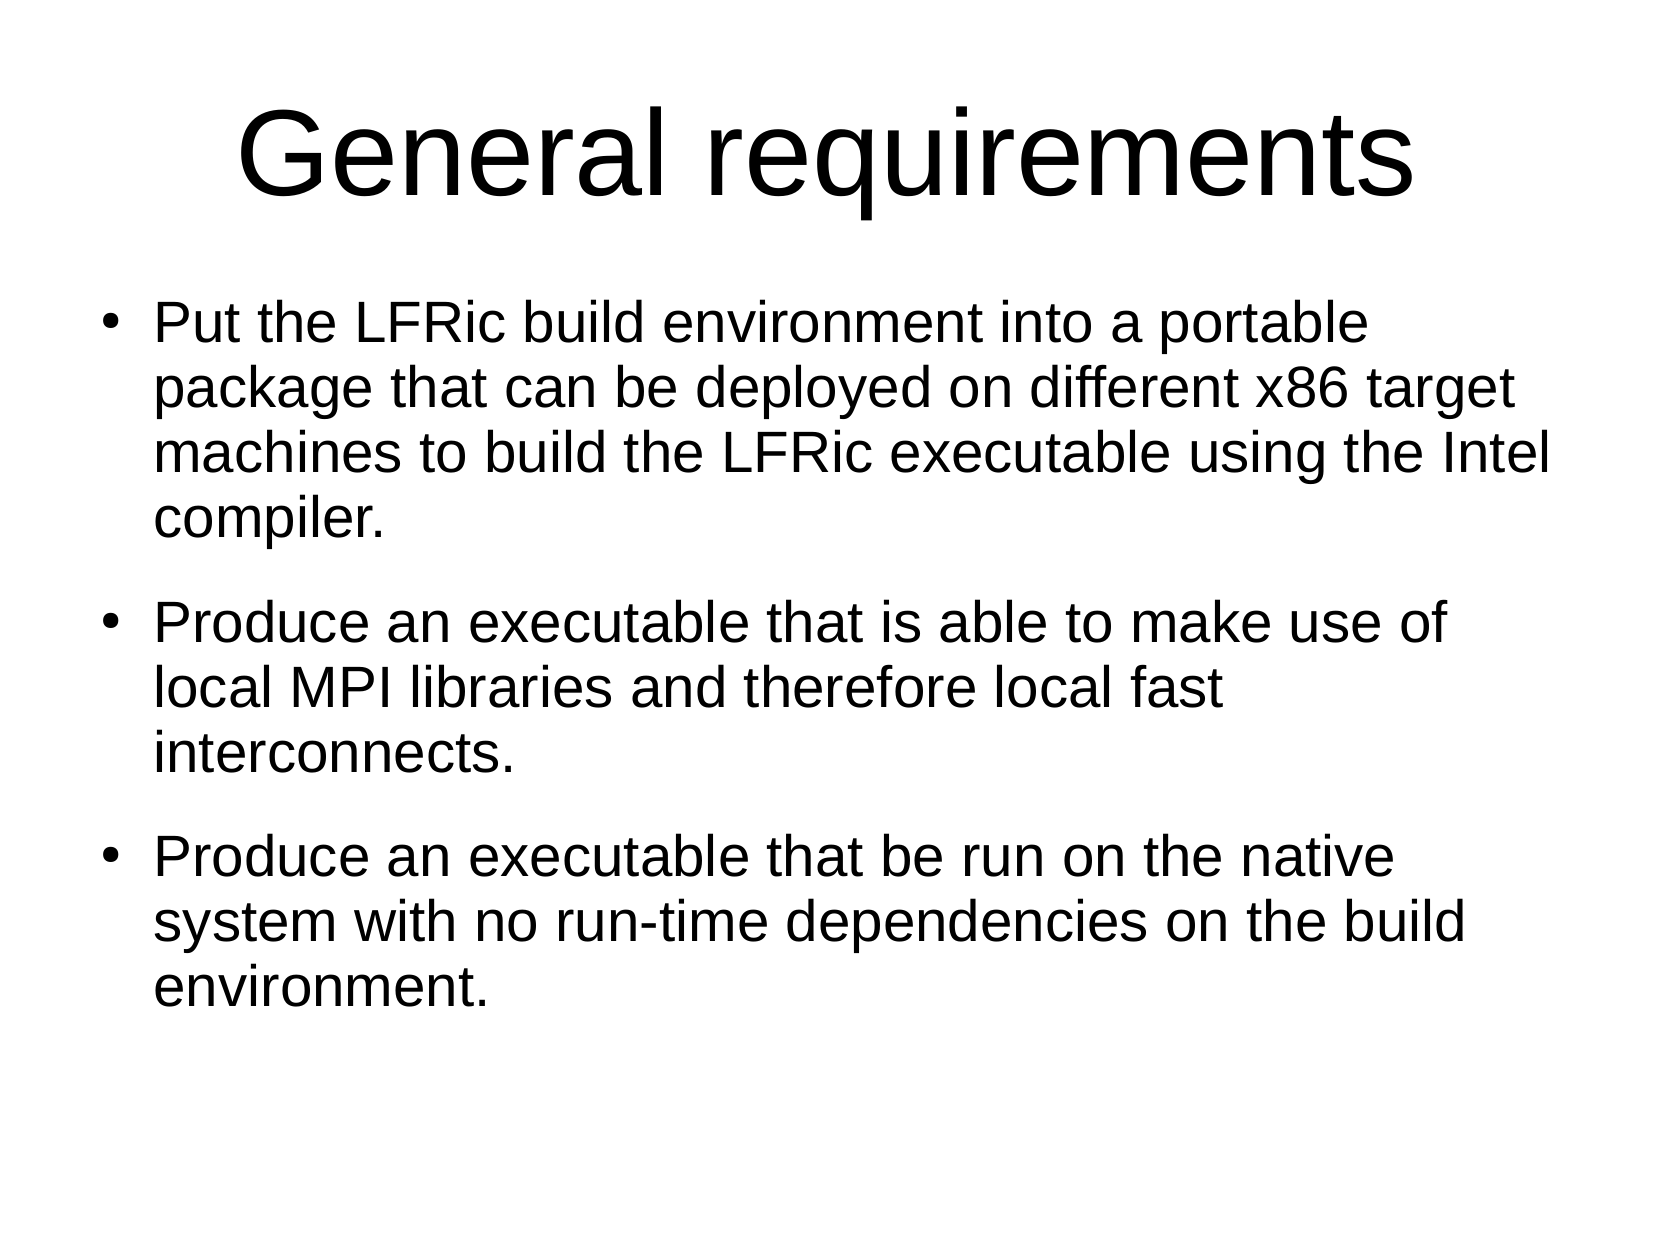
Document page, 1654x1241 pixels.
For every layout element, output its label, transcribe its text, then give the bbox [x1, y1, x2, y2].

title General requirements [82, 49, 1571, 257]
list Put the LFRic build environment into a portable package that can be deployed on different x86 target machines to build the LFRic executable using the Intel compiler. Produce an executable that is able to make use of local MPI libraries and therefore local fast interconnects. Produce an executable that be run on the native system with no run-time dependencies on the build environment. [82, 290, 1571, 1170]
